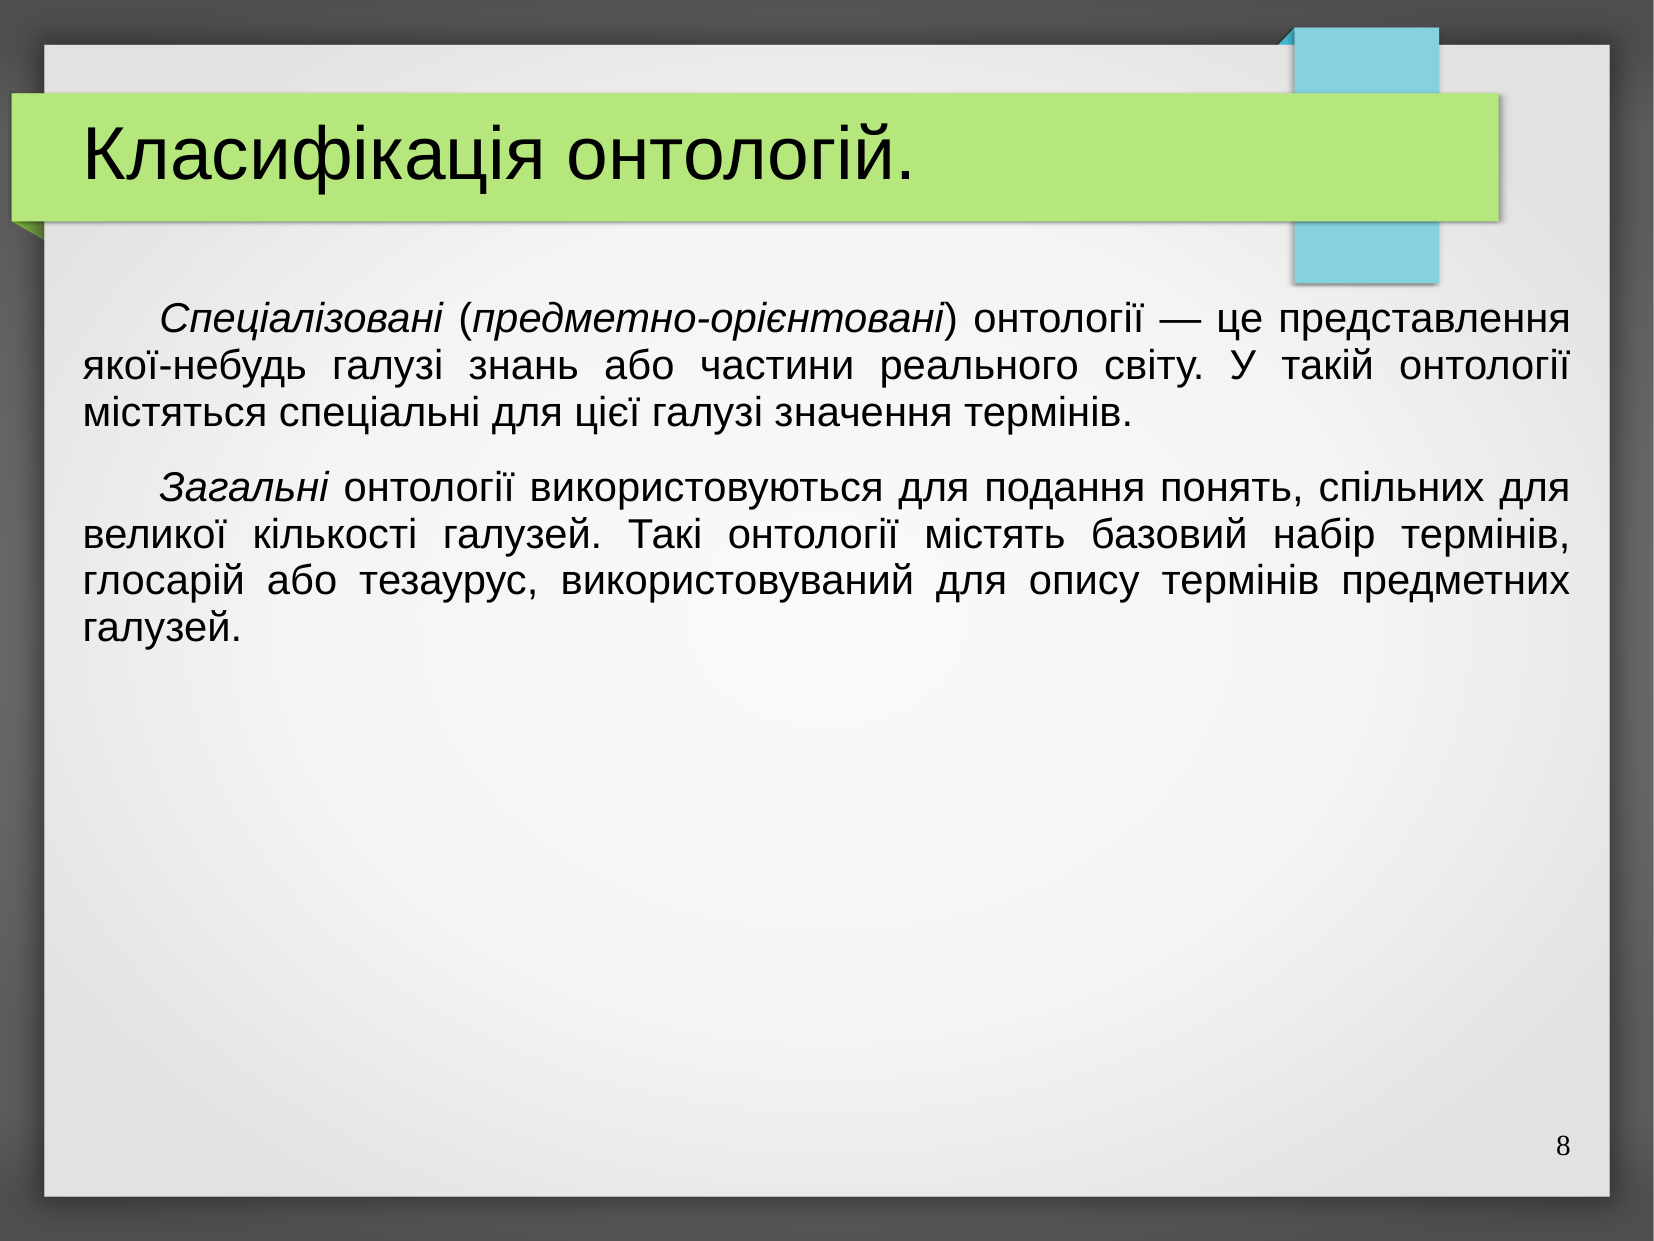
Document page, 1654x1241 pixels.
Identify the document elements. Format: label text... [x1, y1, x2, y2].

picture [0, 0, 1654, 1241]
title Класифікація онтологій. [82, 94, 1264, 213]
list Спеціалізовані (предметно-орієнтовані) онтології — це представлення якої-небудь галузі знань або частини реального світу. У такій онтології містяться спеціальні для цієї галузі значення термінів. Загальні онтології використовуються для подання понять, спільних для великої кількості галузей. Такі онтології містять базовий набір термінів, глосарій або тезаурус, використовуваний для опису термінів предметних галузей. [82, 295, 1571, 1015]
